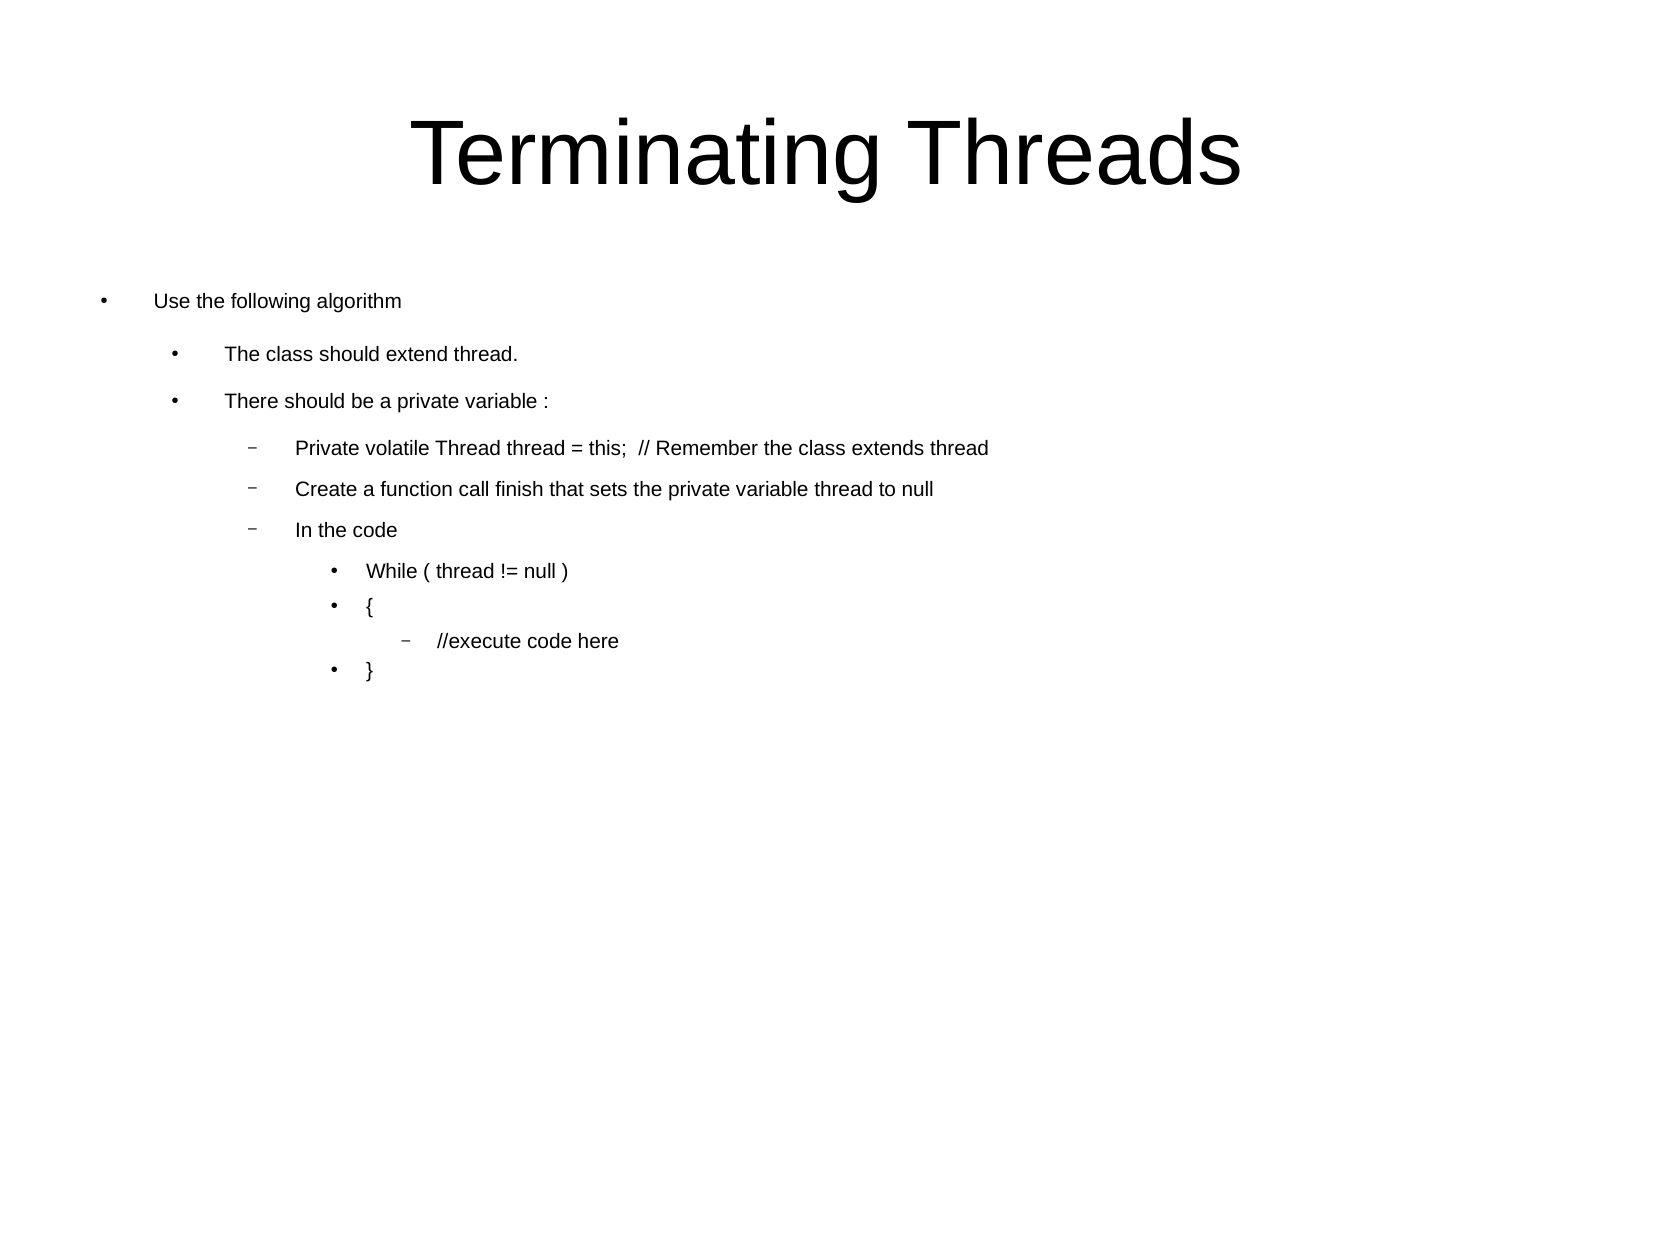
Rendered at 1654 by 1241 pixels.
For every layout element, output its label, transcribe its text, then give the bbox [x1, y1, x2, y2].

list Use the following algorithm The class should extend thread. There should be a private variable : Private volatile Thread thread = this; // Remember the class extends thread Create a function call finish that sets the private variable thread to null In the code While ( thread != null ) { //execute code here } [82, 290, 1571, 1010]
title Terminating Threads [82, 49, 1571, 257]
